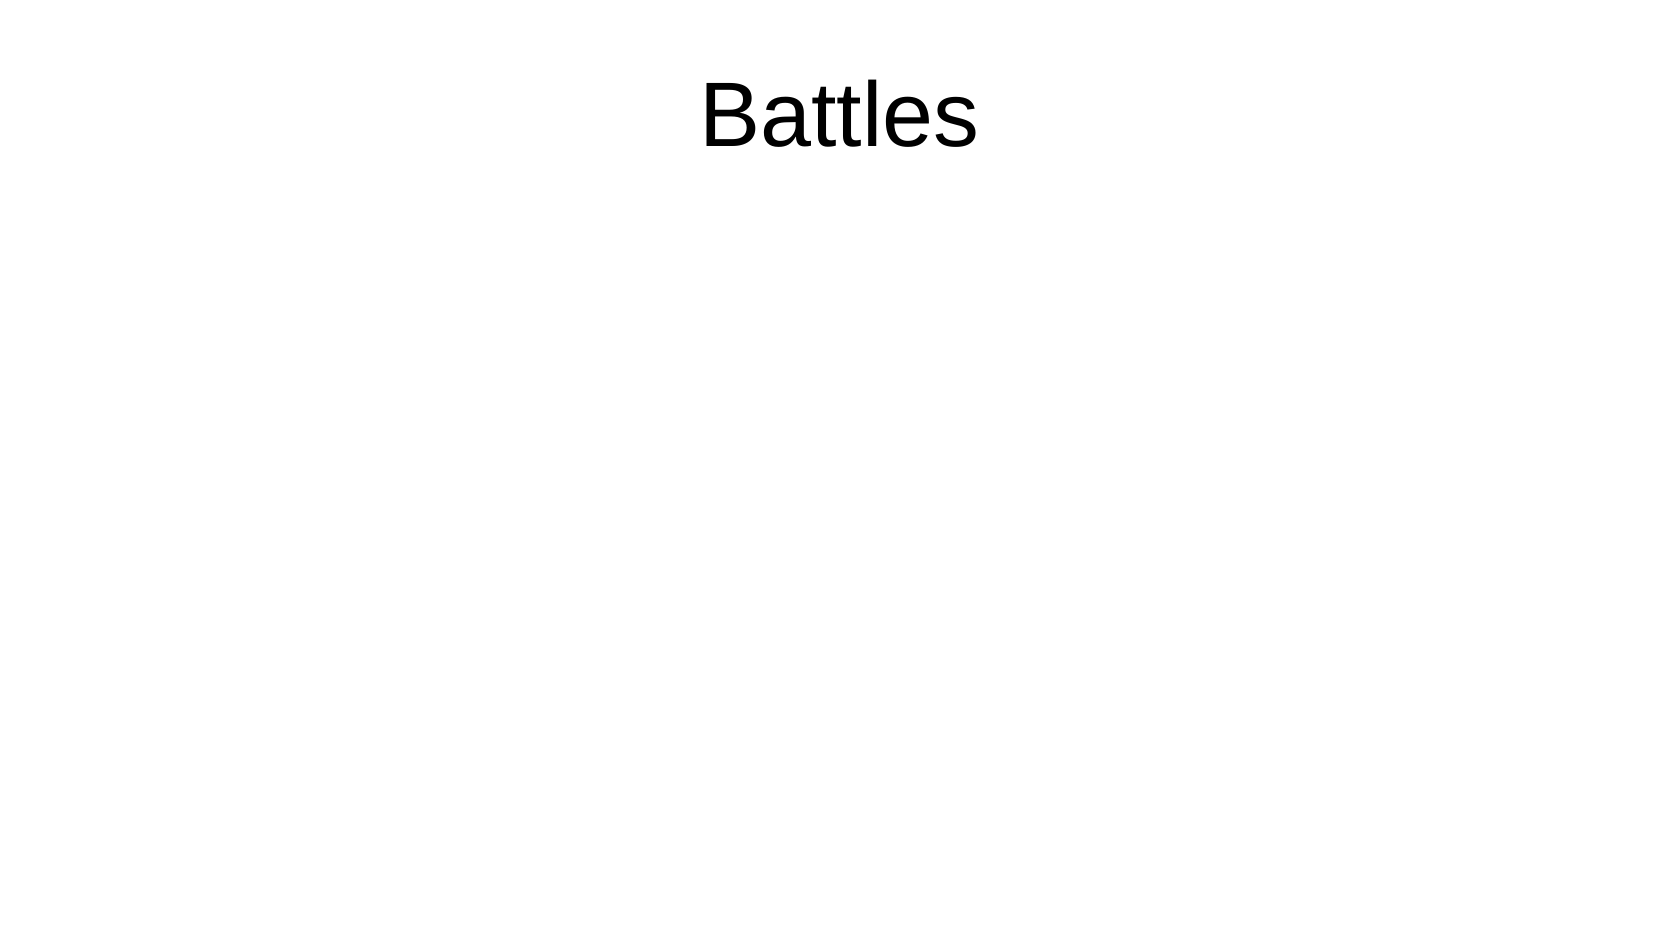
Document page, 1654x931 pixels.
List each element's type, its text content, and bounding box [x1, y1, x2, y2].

title Battles [82, 37, 1571, 193]
